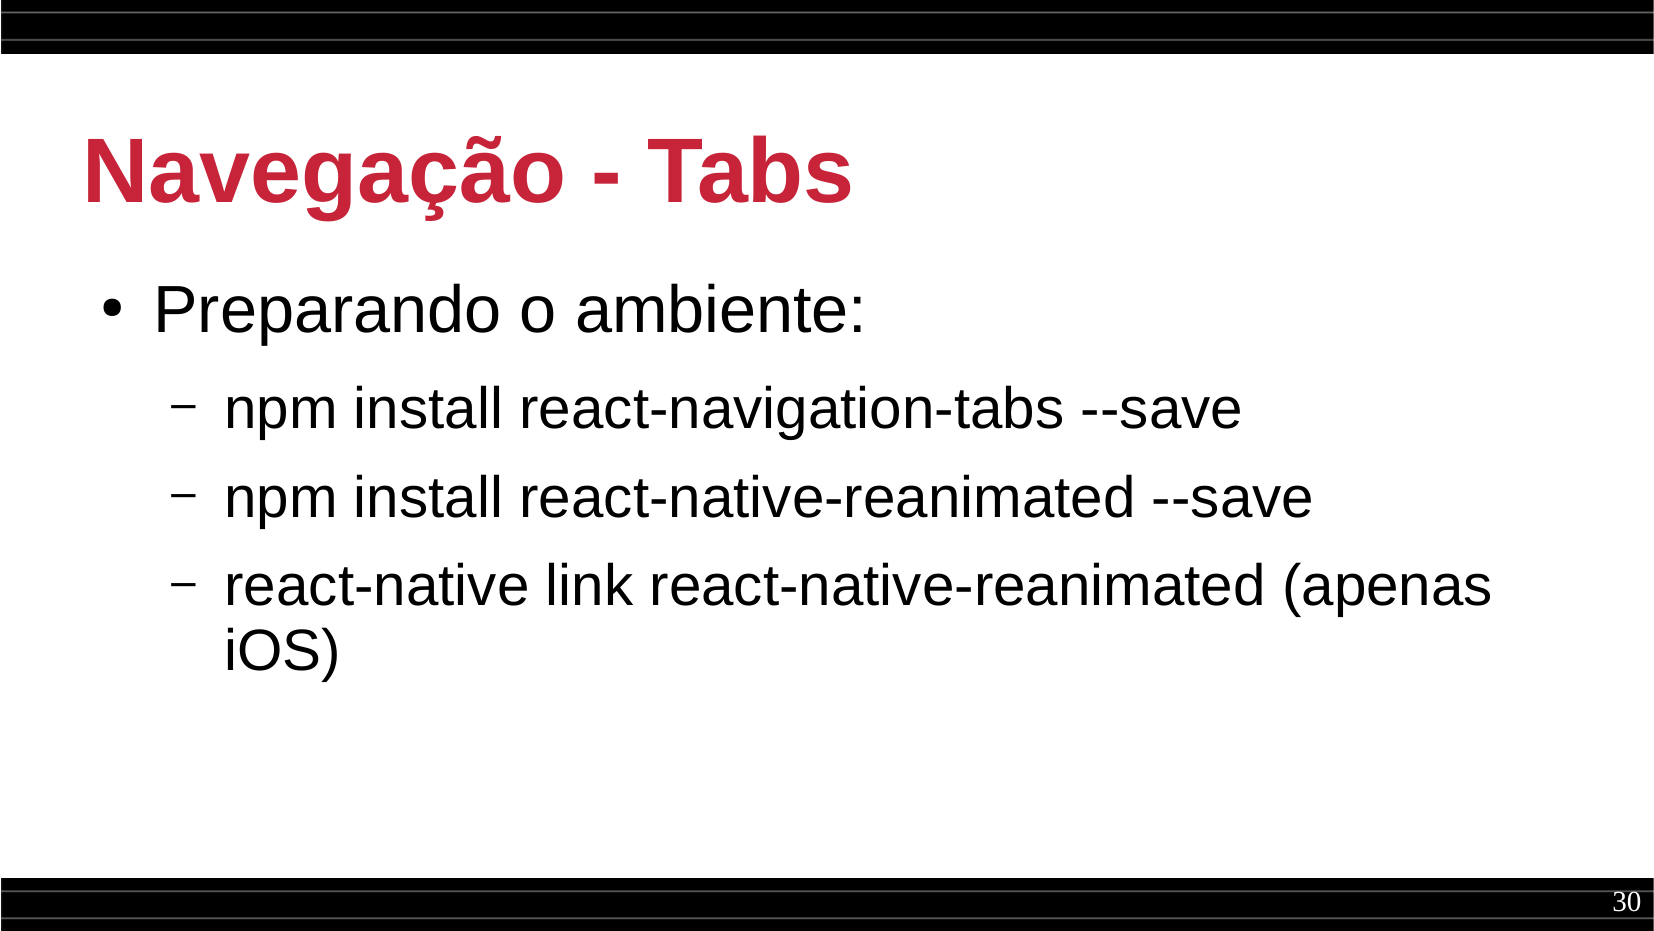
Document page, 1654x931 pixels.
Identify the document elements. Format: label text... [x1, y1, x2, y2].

picture [1, 878, 1654, 931]
picture [1, 0, 1654, 54]
title Navegação - Tabs [82, 92, 1571, 249]
list Preparando o ambiente: npm install react-navigation-tabs --save npm install react-native-reanimated --save react-native link react-native-reanimated (apenas iOS) [82, 271, 1571, 758]
